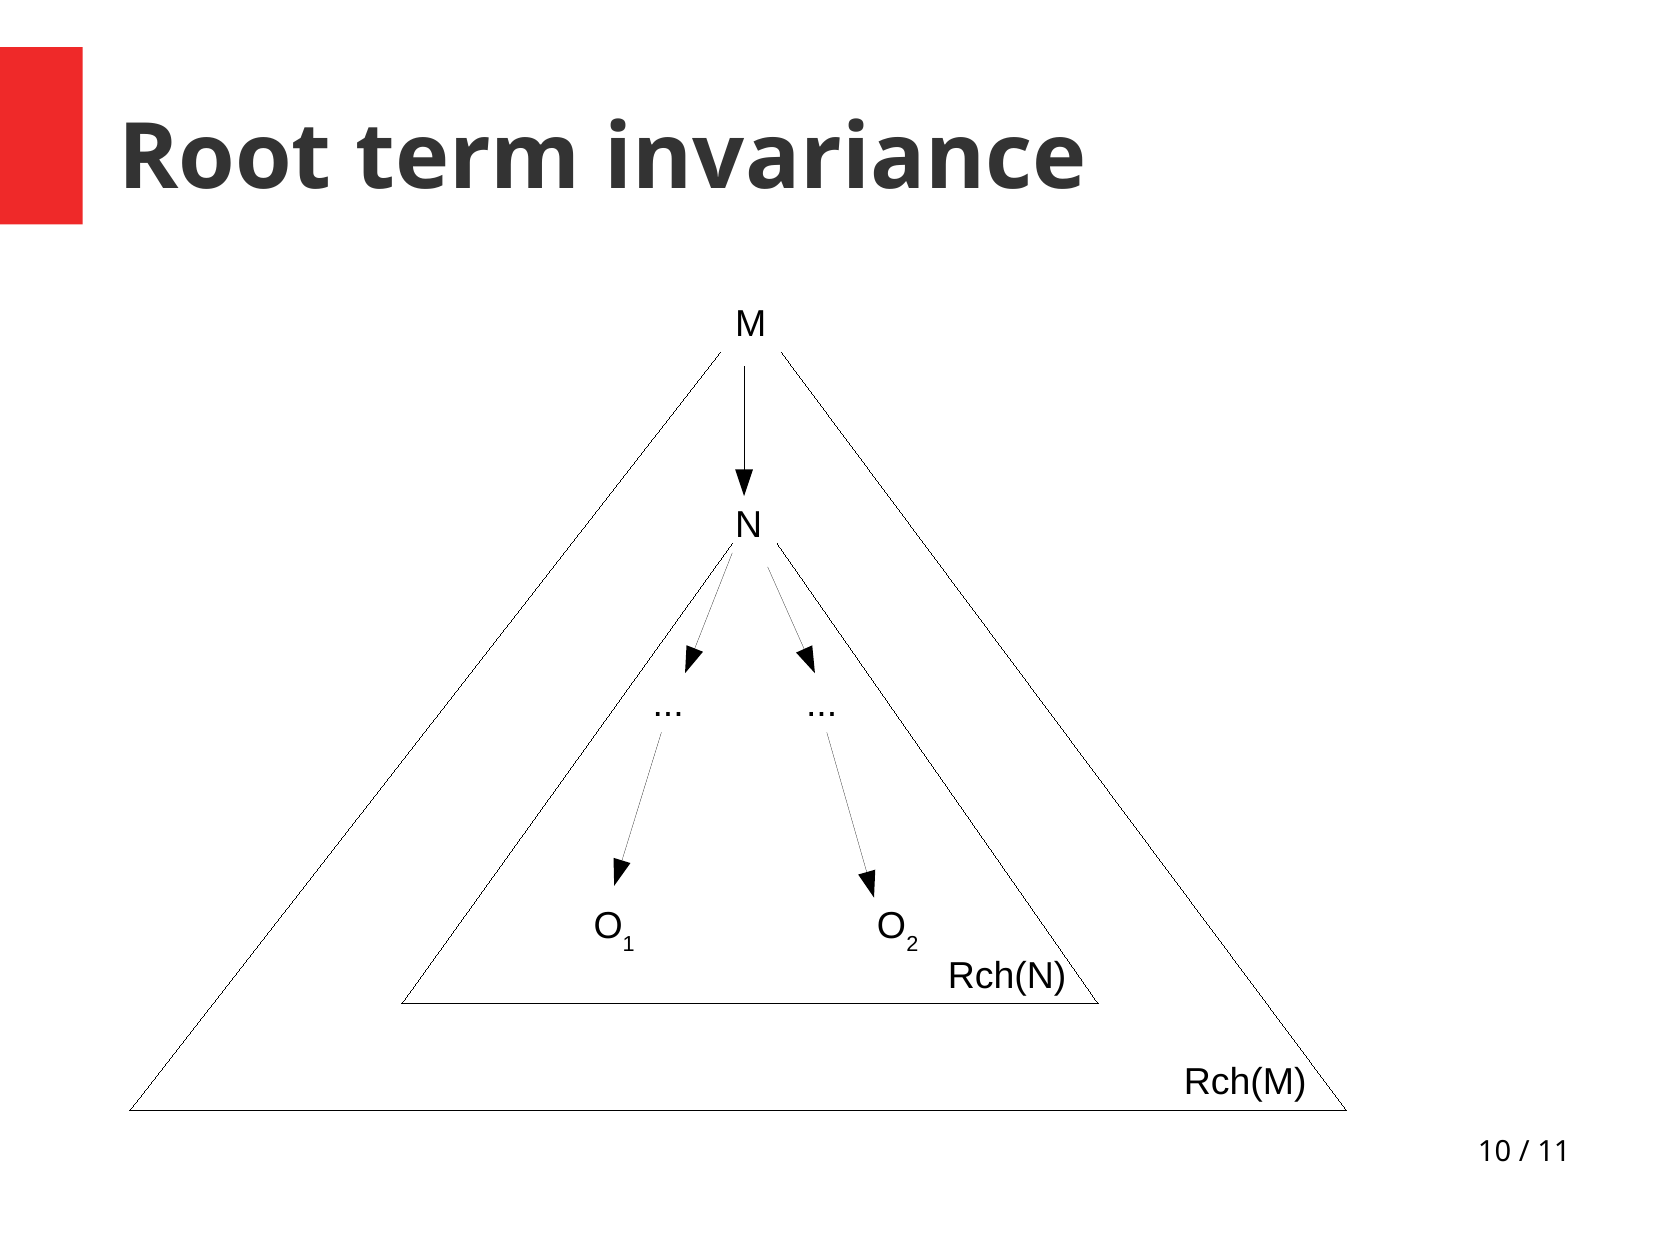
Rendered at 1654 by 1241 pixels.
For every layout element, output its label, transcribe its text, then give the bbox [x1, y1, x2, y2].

text_box N [720, 496, 778, 553]
text_box ... [791, 675, 853, 733]
text_box Rch(N) [933, 947, 1082, 1004]
text_box ... [637, 675, 699, 733]
text_box O2 [862, 897, 934, 964]
text_box O1 [578, 897, 650, 964]
text_box M [720, 295, 782, 353]
text_box Rch(M) [1169, 1053, 1322, 1111]
title Root term invariance [118, 49, 1571, 257]
